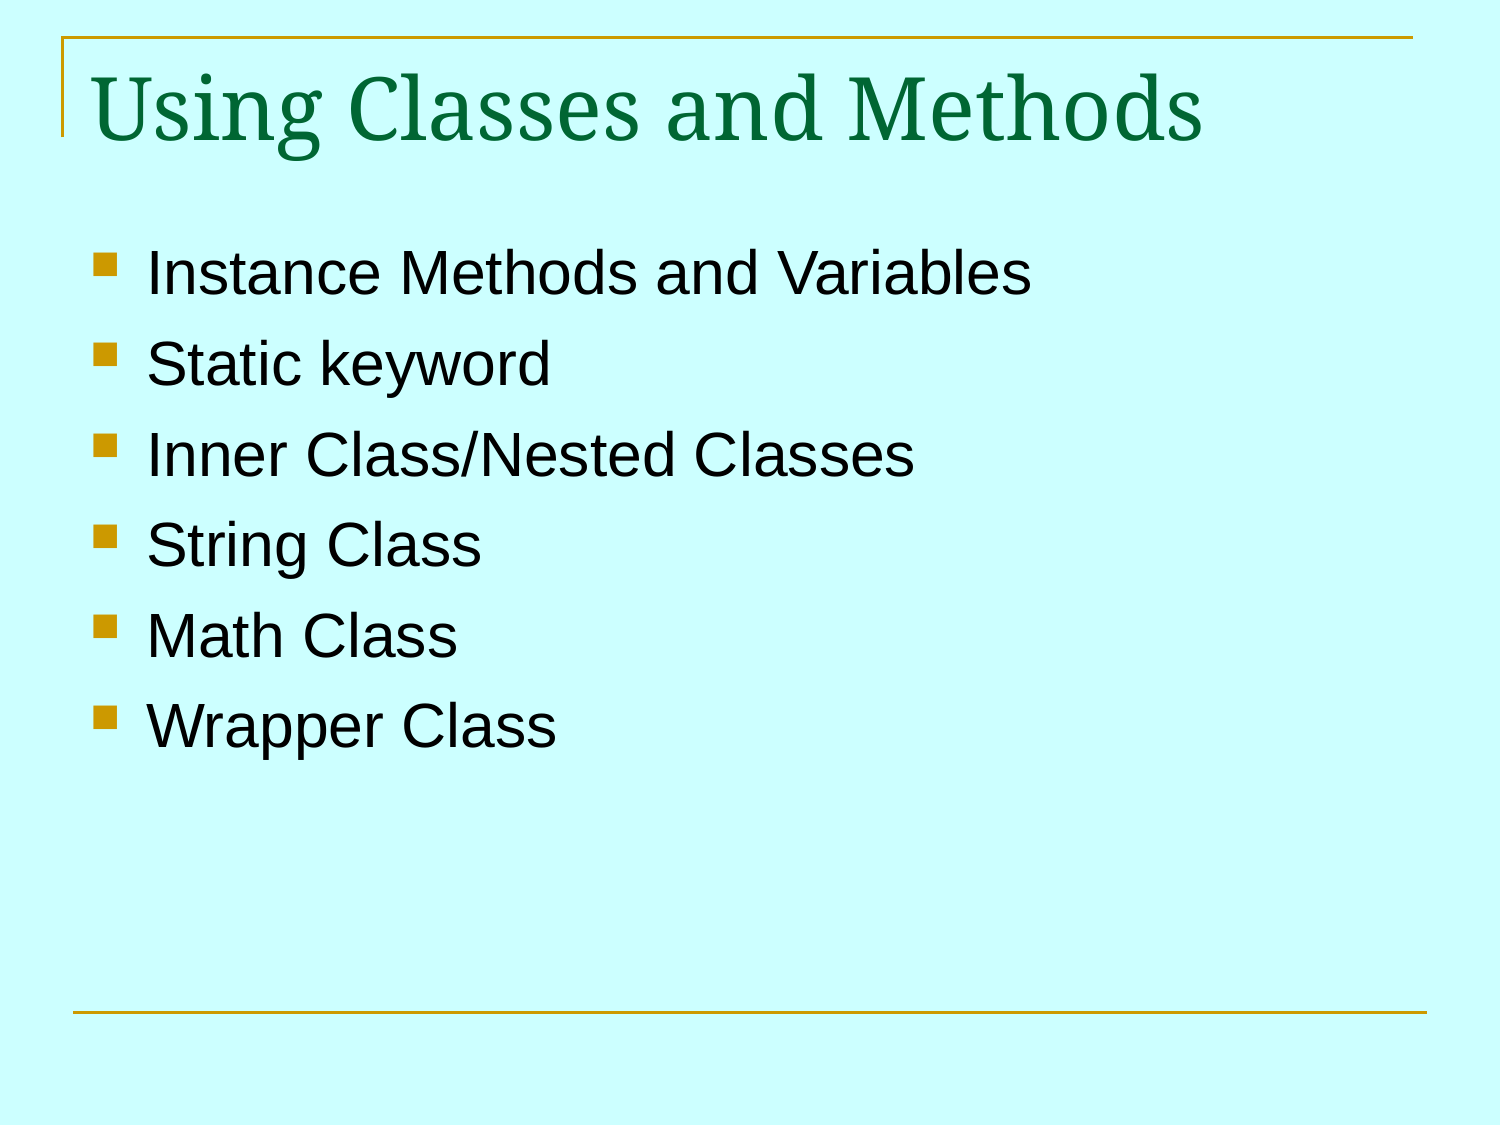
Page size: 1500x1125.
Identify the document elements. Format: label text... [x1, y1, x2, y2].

list Instance Methods and Variables Static keyword Inner Class/Nested Classes String Class Math Class Wrapper Class [75, 224, 1426, 969]
title Using Classes and Methods [75, 45, 1426, 224]
